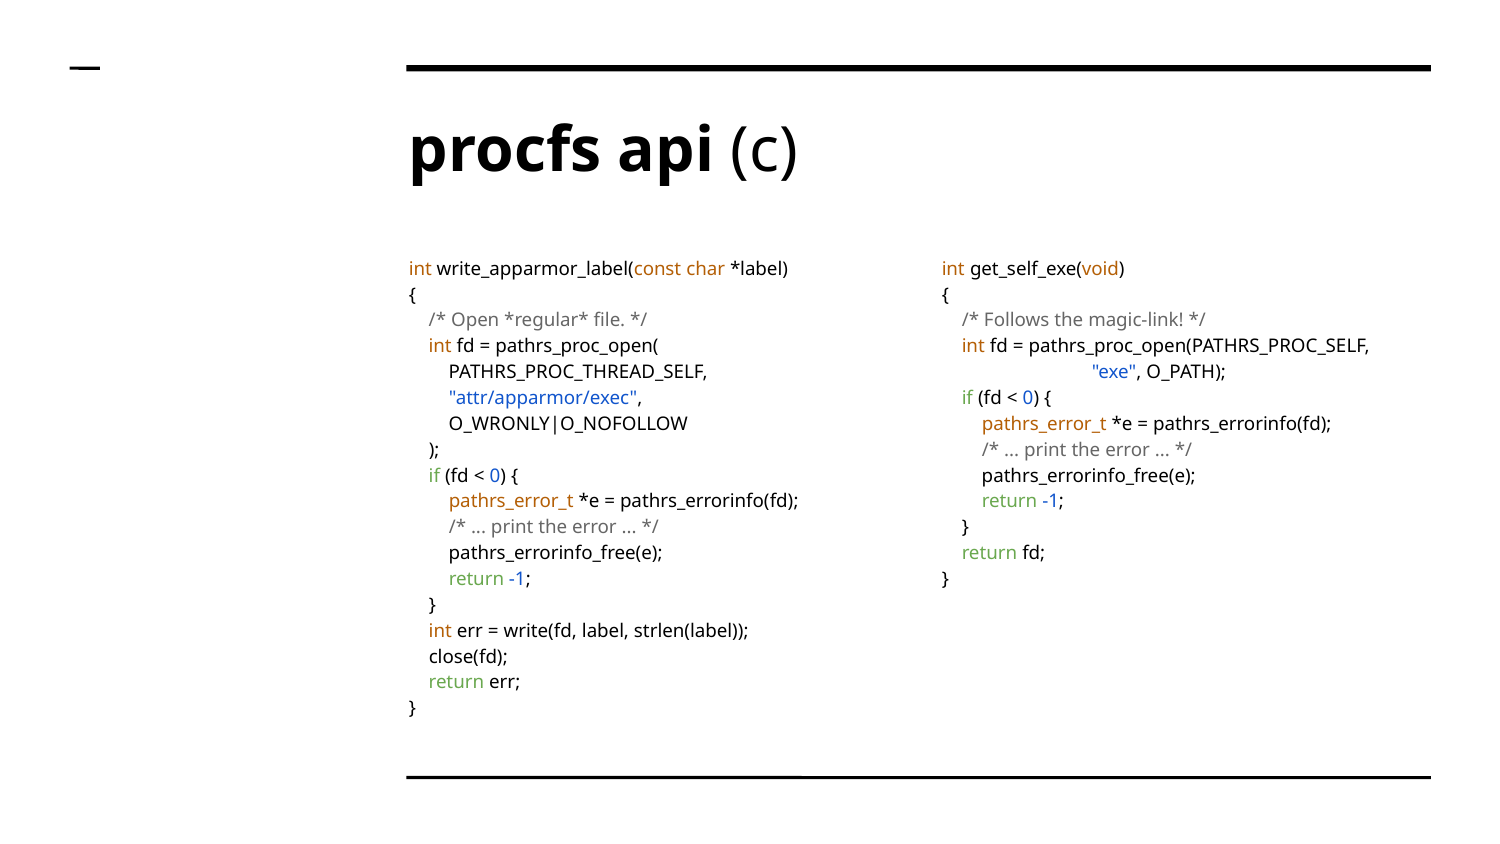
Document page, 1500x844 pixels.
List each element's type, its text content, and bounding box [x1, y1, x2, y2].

list int write_apparmor_label(const char *label) { /* Open *regular* file. */ int fd = pathrs_proc_open( PATHRS_PROC_THREAD_SELF, "attr/apparmor/exec", O_WRONLY|O_NOFOLLOW ); if (fd < 0) { pathrs_error_t *e = pathrs_errorinfo(fd); /* ... print the error ... */ pathrs_errorinfo_free(e); return -1; } int err = write(fd, label, strlen(label)); close(fd); return err; } [393, 237, 898, 731]
title procfs api (c) [393, 94, 1431, 199]
list int get_self_exe(void) { /* Follows the magic-link! */ int fd = pathrs_proc_open(PATHRS_PROC_SELF, "exe", O_PATH); if (fd < 0) { pathrs_error_t *e = pathrs_errorinfo(fd); /* ... print the error ... */ pathrs_errorinfo_free(e); return -1; } return fd; } [926, 237, 1431, 731]
